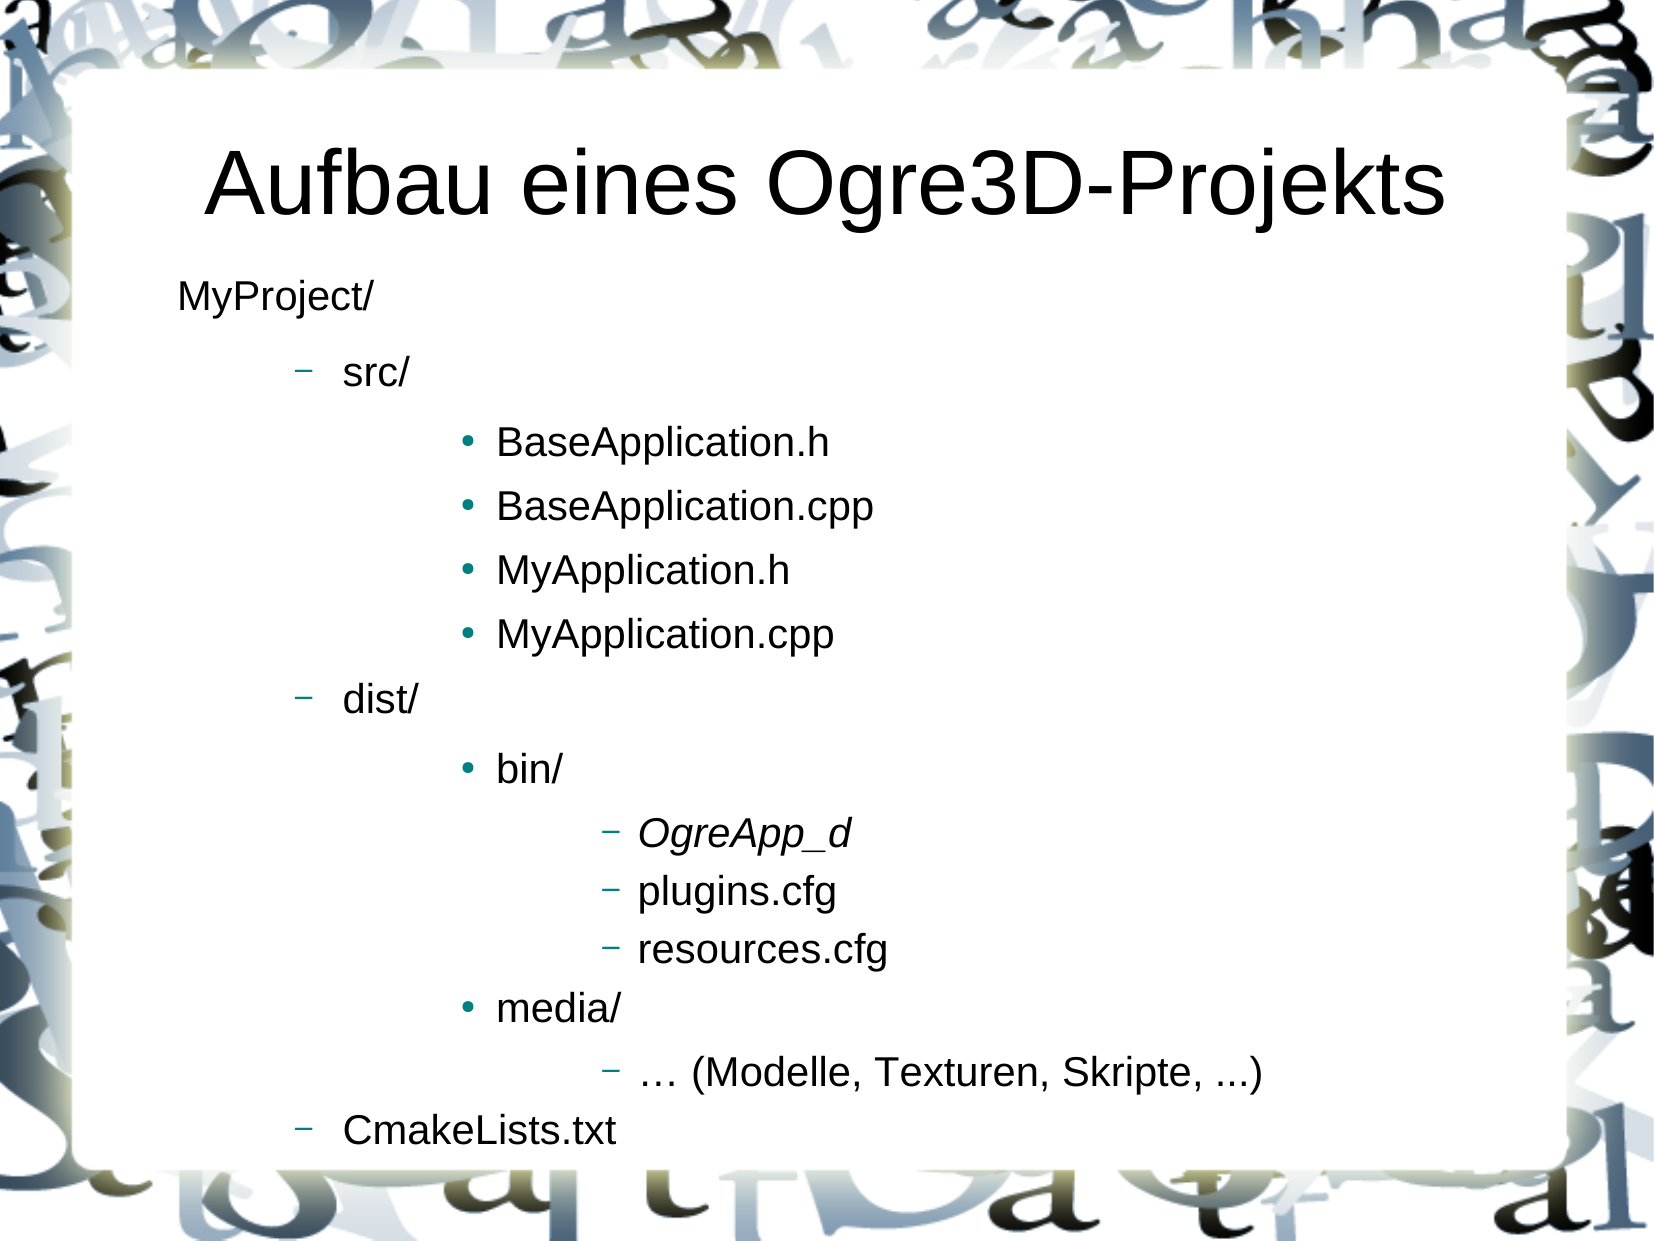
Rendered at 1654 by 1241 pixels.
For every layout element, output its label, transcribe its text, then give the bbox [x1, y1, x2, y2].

title Aufbau eines Ogre3D-Projekts [82, 78, 1571, 287]
list MyProject/ src/ BaseApplication.h BaseApplication.cpp MyApplication.h MyApplication.cpp dist/ bin/ OgreApp_d plugins.cfg resources.cfg media/ … (Modelle, Texturen, Skripte, ...) CmakeLists.txt [106, 272, 1530, 1154]
picture [0, 0, 1654, 1241]
